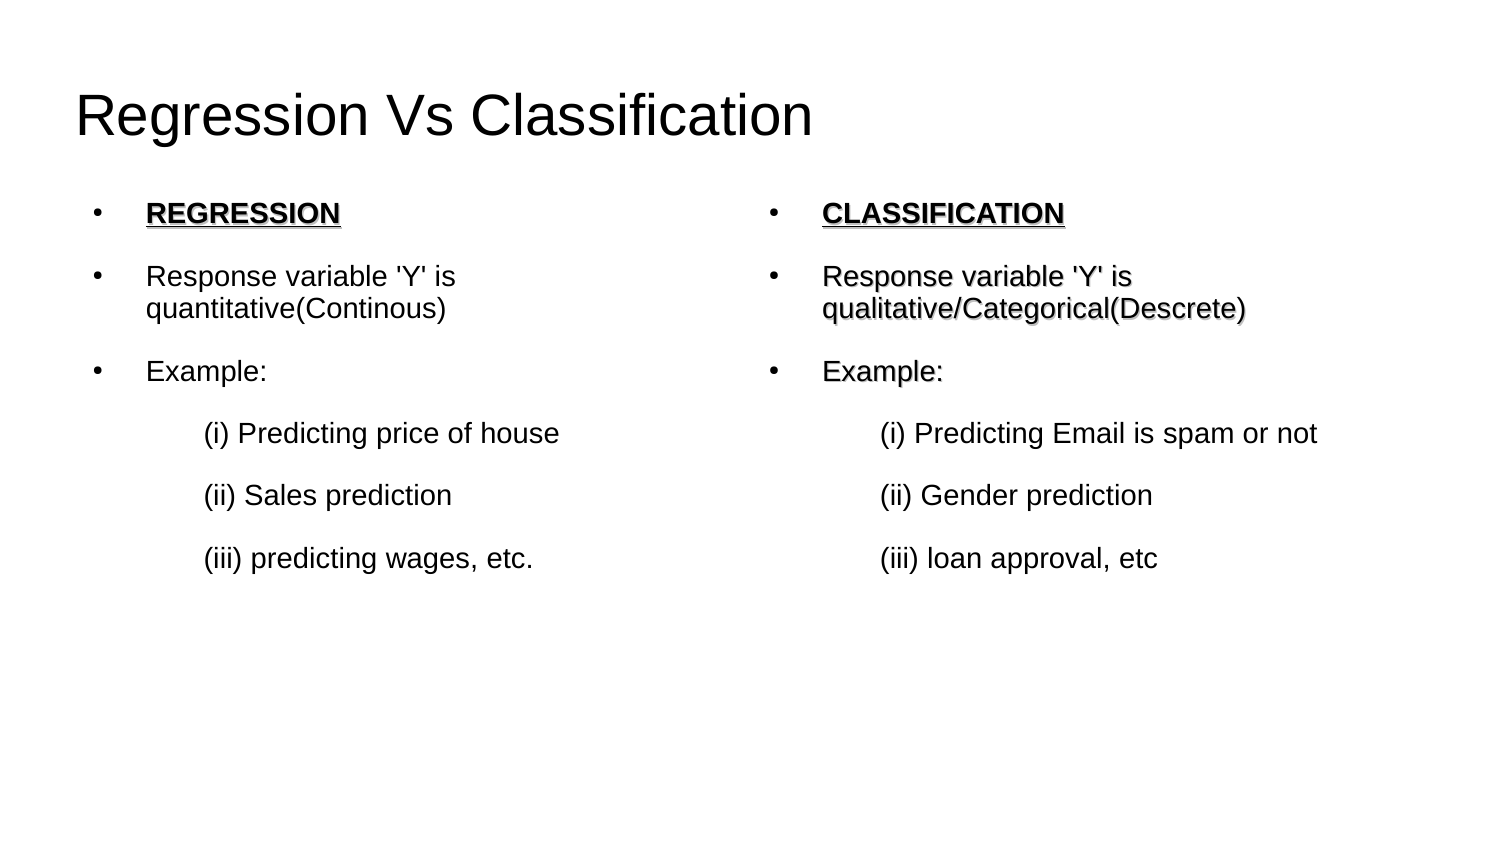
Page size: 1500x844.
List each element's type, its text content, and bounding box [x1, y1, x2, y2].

list REGRESSION Response variable 'Y' is quantitative(Continous) Example: (i) Predicting price of house (ii) Sales prediction (iii) predicting wages, etc. [75, 197, 720, 687]
title Regression Vs Classification [75, 0, 1473, 284]
list CLASSIFICATION Response variable 'Y' is qualitative/Categorical(Descrete) Example: (i) Predicting Email is spam or not (ii) Gender prediction (iii) loan approval, etc [751, 197, 1396, 687]
